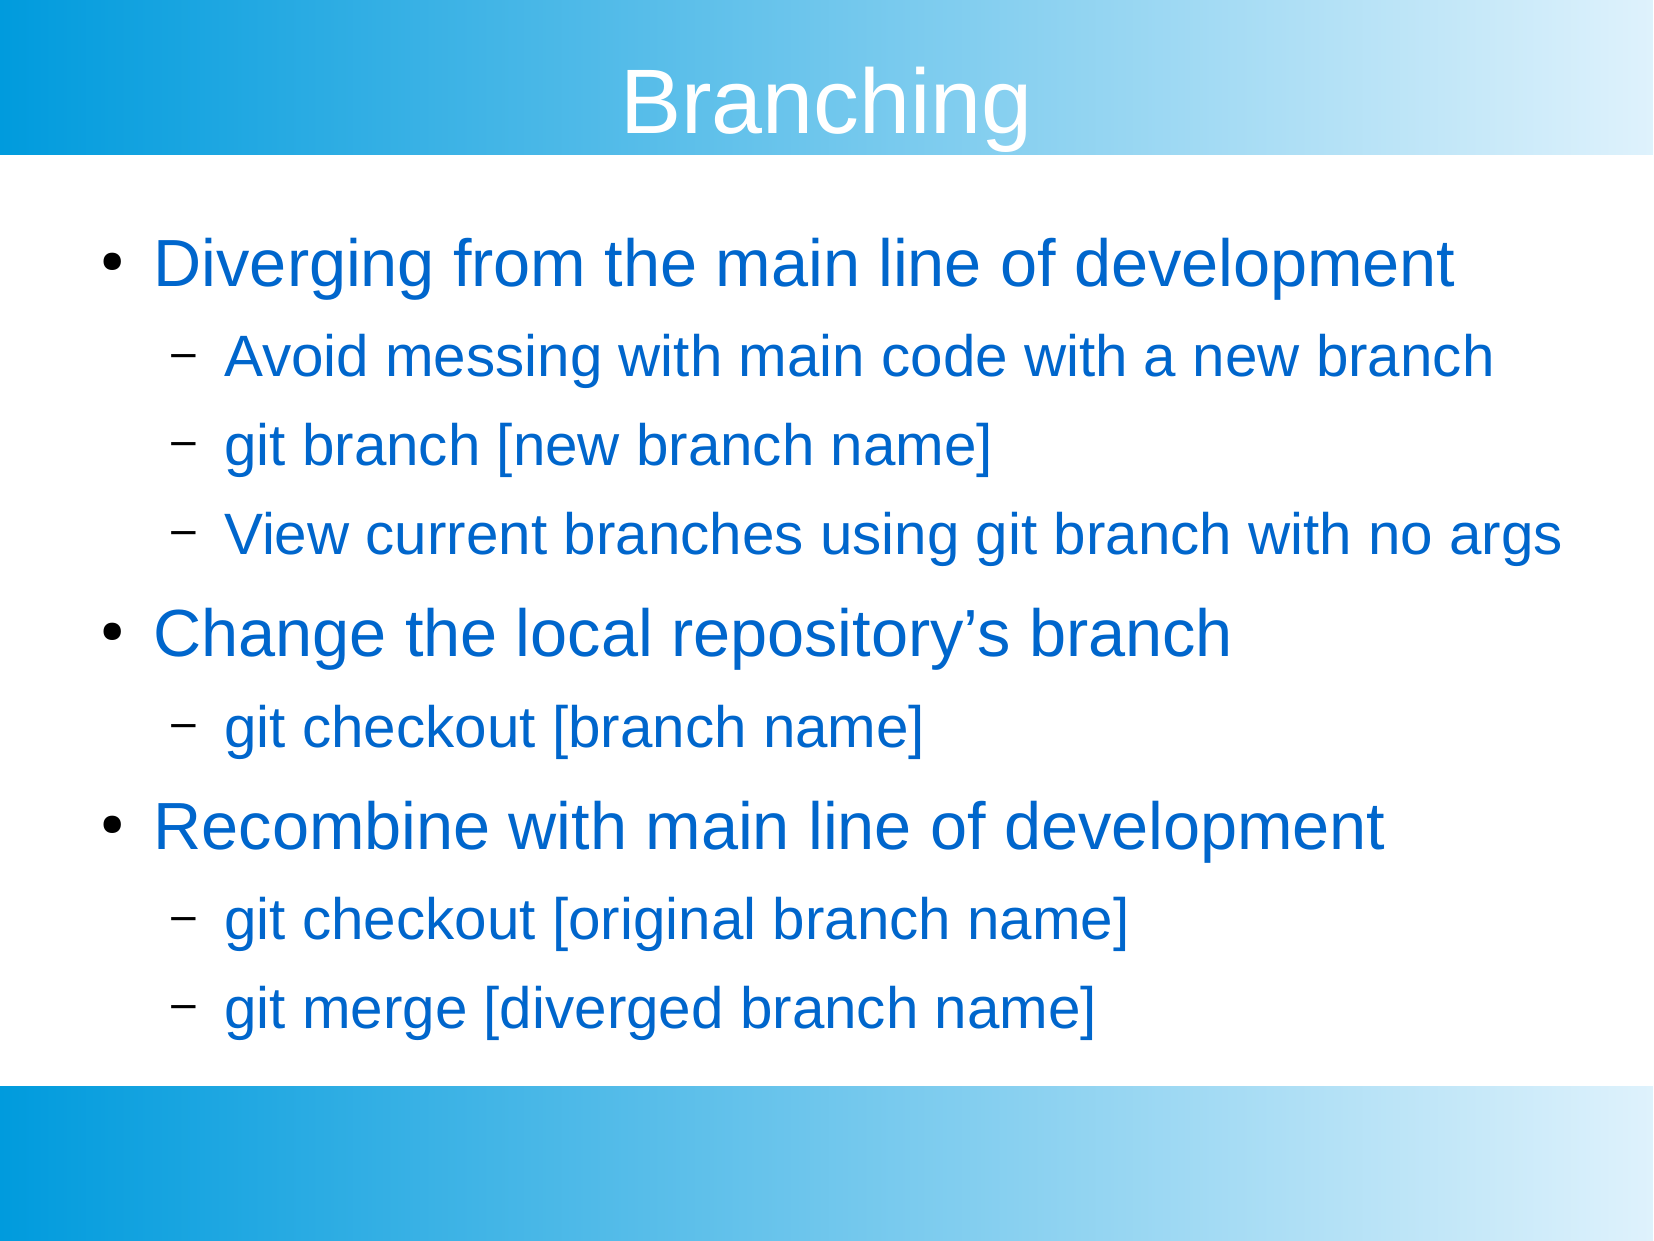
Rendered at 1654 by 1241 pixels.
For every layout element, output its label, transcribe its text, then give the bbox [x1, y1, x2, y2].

title Branching [82, 49, 1571, 155]
list Diverging from the main line of development Avoid messing with main code with a new branch git branch [new branch name] View current branches using git branch with no args Change the local repository’s branch git checkout [branch name] Recombine with main line of development git checkout [original branch name] git merge [diverged branch name] [82, 225, 1571, 946]
